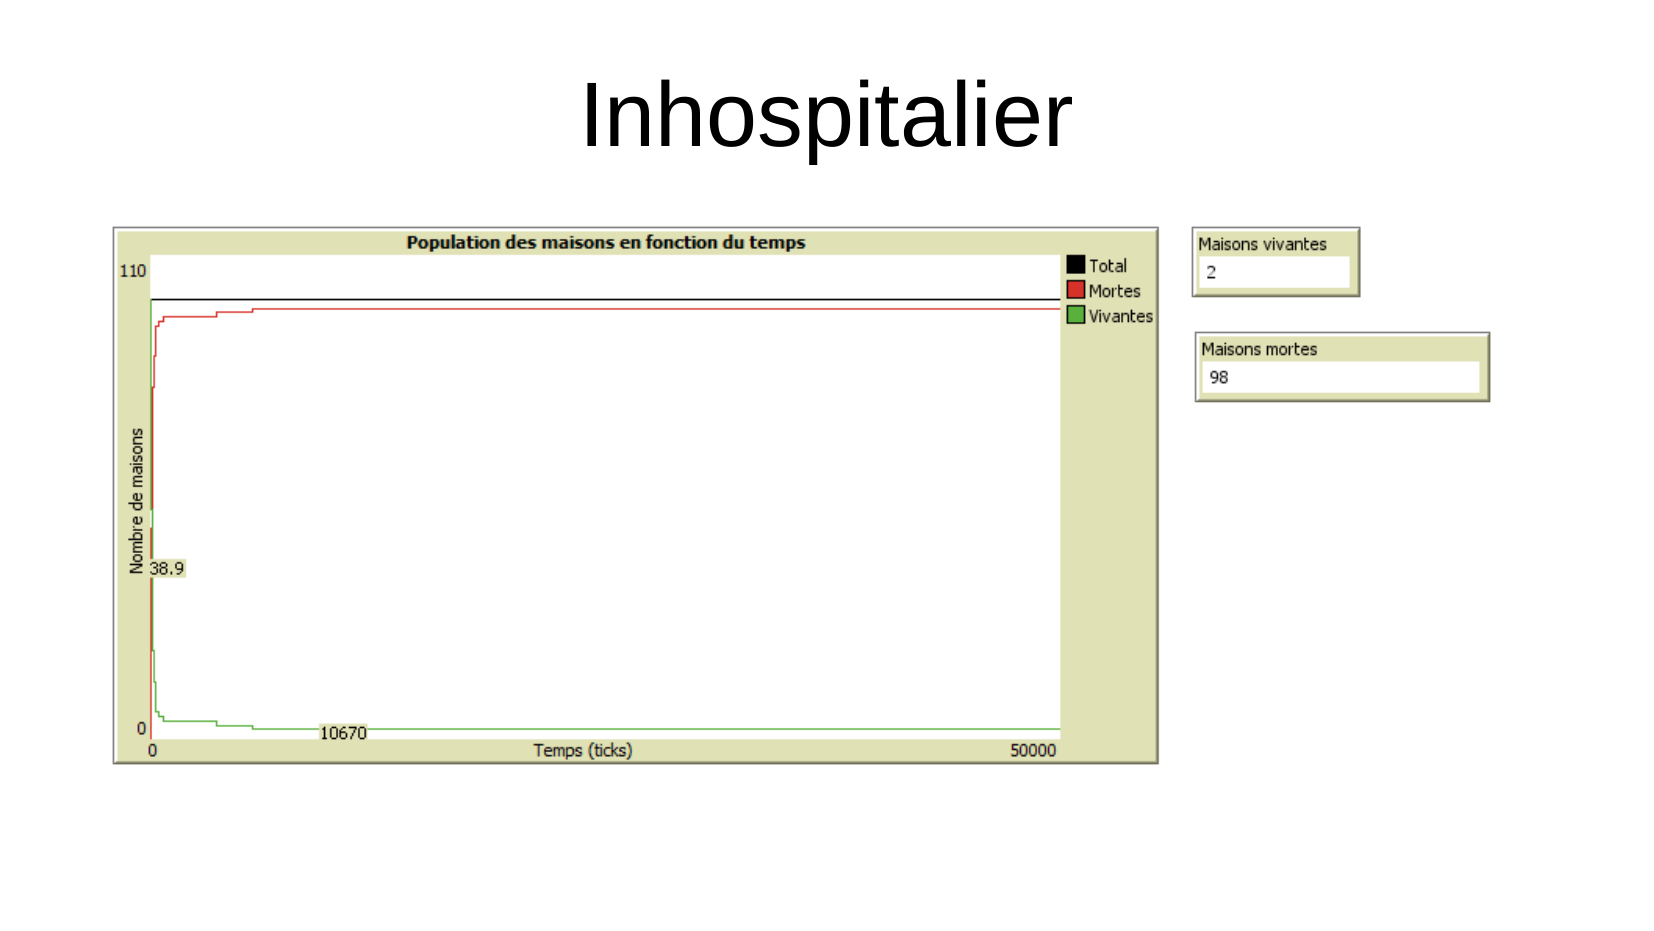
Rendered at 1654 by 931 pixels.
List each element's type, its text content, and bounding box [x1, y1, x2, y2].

picture [102, 205, 1561, 774]
title Inhospitalier [82, 37, 1571, 193]
